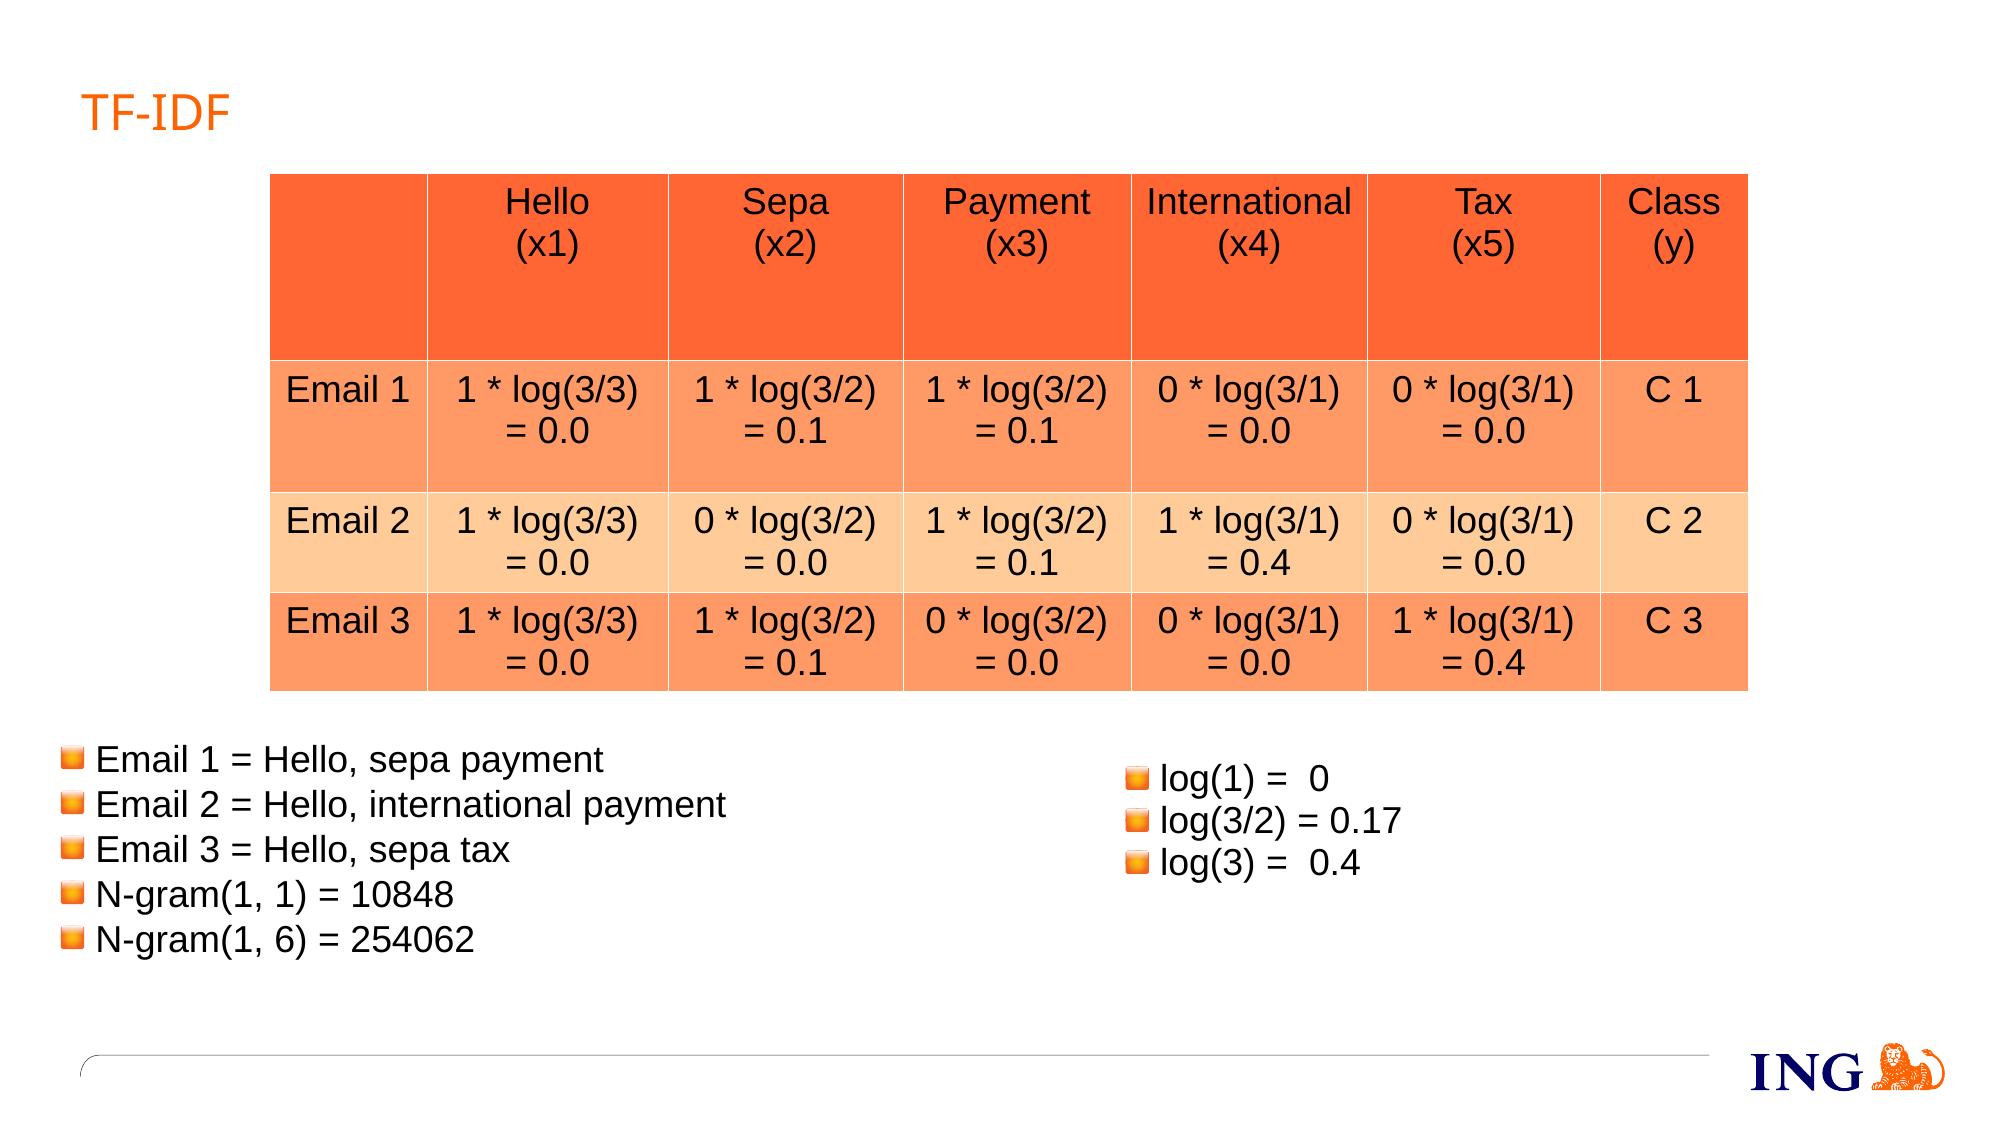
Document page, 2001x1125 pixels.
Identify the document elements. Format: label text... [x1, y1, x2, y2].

table_cell C 2 [1601, 493, 1748, 592]
table_cell Email 1 [270, 361, 427, 492]
table_cell C 3 [1601, 593, 1748, 691]
text_box log(1) = 0 log(3/2) = 0.17 log(3) = 0.4 [1110, 750, 1906, 933]
table_header Sepa (x2) [669, 174, 903, 360]
table_cell Email 2 [270, 493, 427, 592]
table_cell 1 * log(3/3) = 0.0 [428, 361, 668, 492]
table_cell 0 * log(3/1) = 0.0 [1132, 593, 1367, 691]
table_cell 1 * log(3/1) = 0.4 [1132, 493, 1367, 592]
table_header International (x4) [1132, 174, 1367, 360]
table_cell 0 * log(3/1) = 0.0 [1368, 361, 1600, 492]
text_box Email 1 = Hello, sepa payment Email 2 = Hello, international payment Email 3 = Hello, sepa tax N-gram(1, 1) = 10848 N-gram(1, 6) = 254062 [60, 734, 1546, 878]
table_header [270, 174, 427, 360]
table_header Hello (x1) [428, 174, 668, 360]
table_cell 1 * log(3/3) = 0.0 [428, 593, 668, 691]
table_cell 1 * log(3/2) = 0.1 [669, 361, 903, 492]
table_cell 0 * log(3/1) = 0.0 [1132, 361, 1367, 492]
table_cell 0 * log(3/1) = 0.0 [1368, 493, 1600, 592]
table_cell 0 * log(3/2) = 0.0 [669, 493, 903, 592]
table_cell 1 * log(3/3) = 0.0 [428, 493, 668, 592]
table_cell 1 * log(3/2) = 0.1 [904, 361, 1131, 492]
table_cell 1 * log(3/2) = 0.1 [669, 593, 903, 691]
table_header Tax (x5) [1368, 174, 1600, 360]
table_header Payment (x3) [904, 174, 1131, 360]
table_cell 1 * log(3/1) = 0.4 [1368, 593, 1600, 691]
table_cell Email 3 [270, 593, 427, 691]
table_cell C 1 [1601, 361, 1748, 492]
table_header Class (y) [1601, 174, 1748, 360]
table_cell 1 * log(3/2) = 0.1 [904, 493, 1131, 592]
table_cell 0 * log(3/2) = 0.0 [904, 593, 1131, 691]
text_box TF-IDF [81, 84, 1936, 142]
